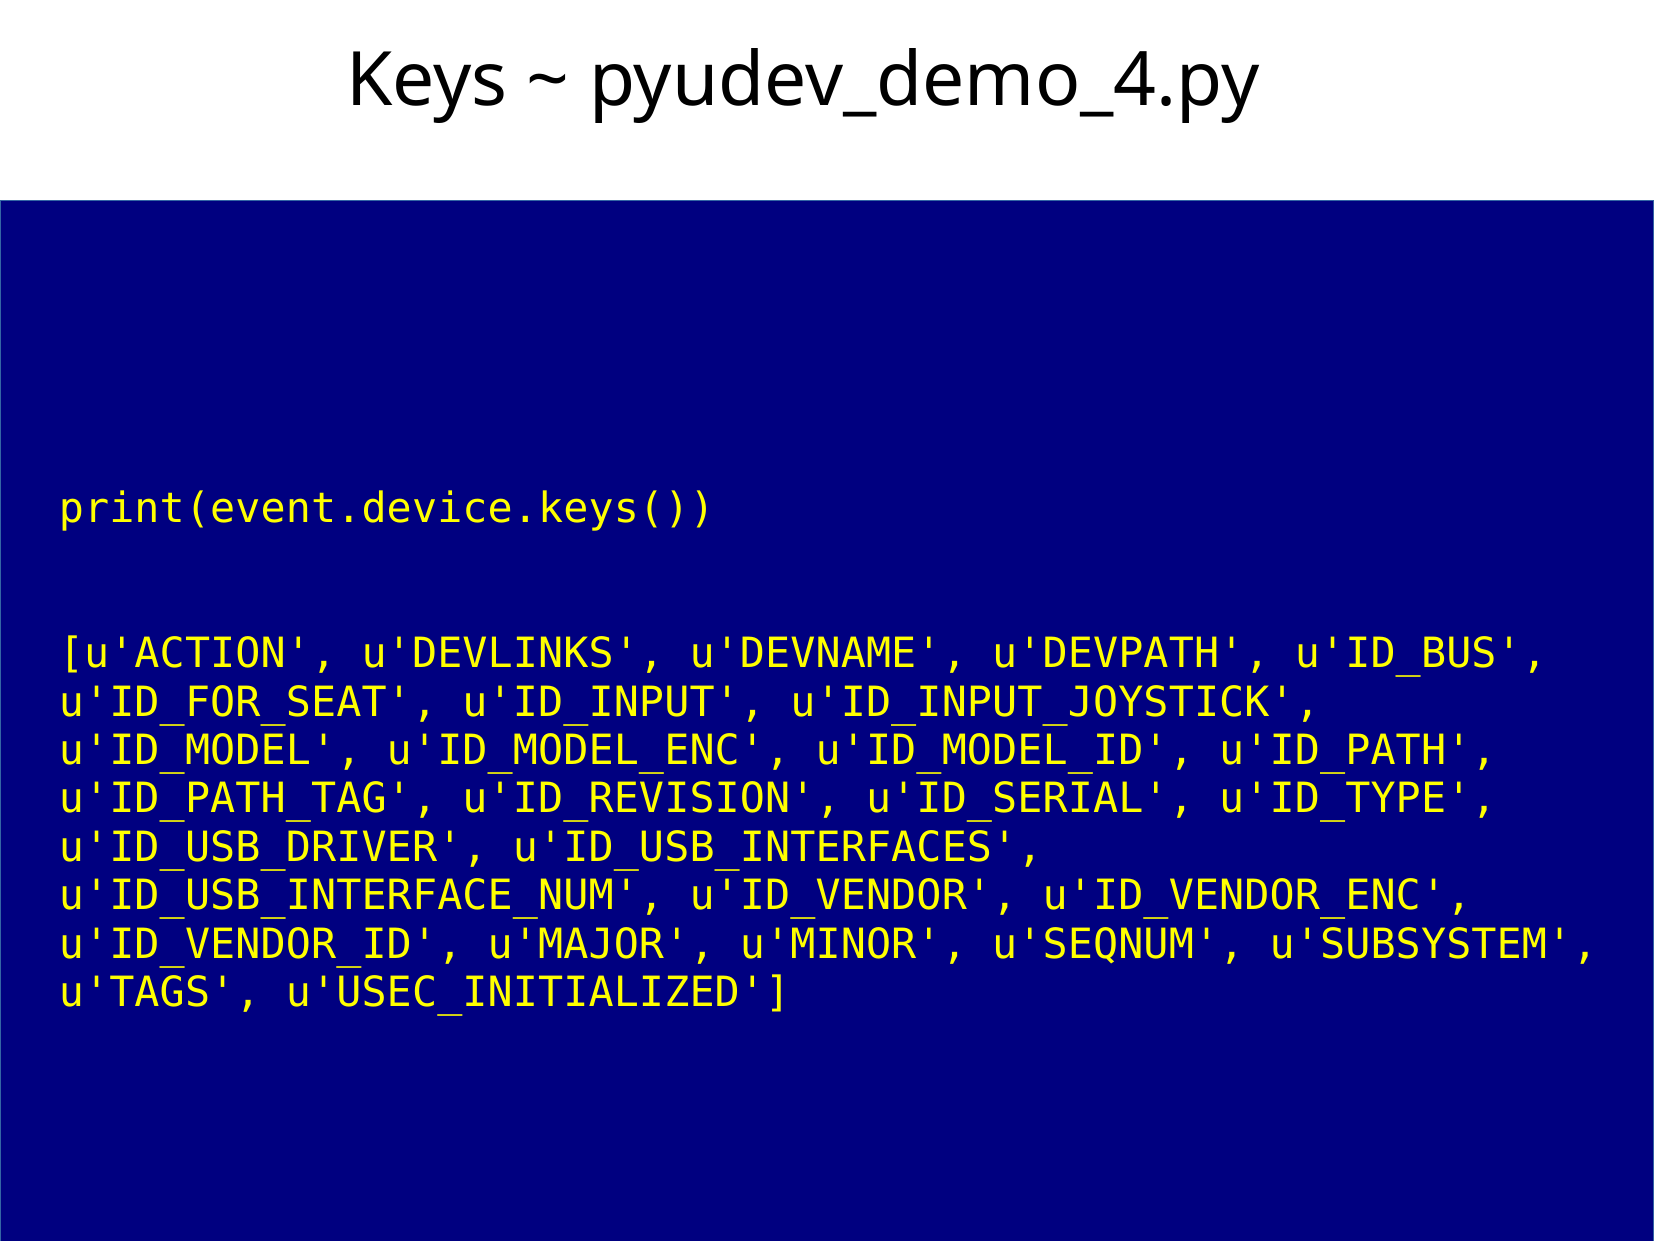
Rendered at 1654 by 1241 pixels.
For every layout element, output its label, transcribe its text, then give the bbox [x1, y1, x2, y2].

text_box print(event.device.keys()) [u'ACTION', u'DEVLINKS', u'DEVNAME', u'DEVPATH', u'ID_BUS', u'ID_FOR_SEAT', u'ID_INPUT', u'ID_INPUT_JOYSTICK', u'ID_MODEL', u'ID_MODEL_ENC', u'ID_MODEL_ID', u'ID_PATH', u'ID_PATH_TAG', u'ID_REVISION', u'ID_SERIAL', u'ID_TYPE', u'ID_USB_DRIVER', u'ID_USB_INTERFACES', u'ID_USB_INTERFACE_NUM', u'ID_VENDOR', u'ID_VENDOR_ENC', u'ID_VENDOR_ID', u'MAJOR', u'MINOR', u'SEQNUM', u'SUBSYSTEM', u'TAGS', u'USEC_INITIALIZED'] [0, 200, 1654, 1241]
title Keys ~ pyudev_demo_4.py [59, 35, 1548, 118]
